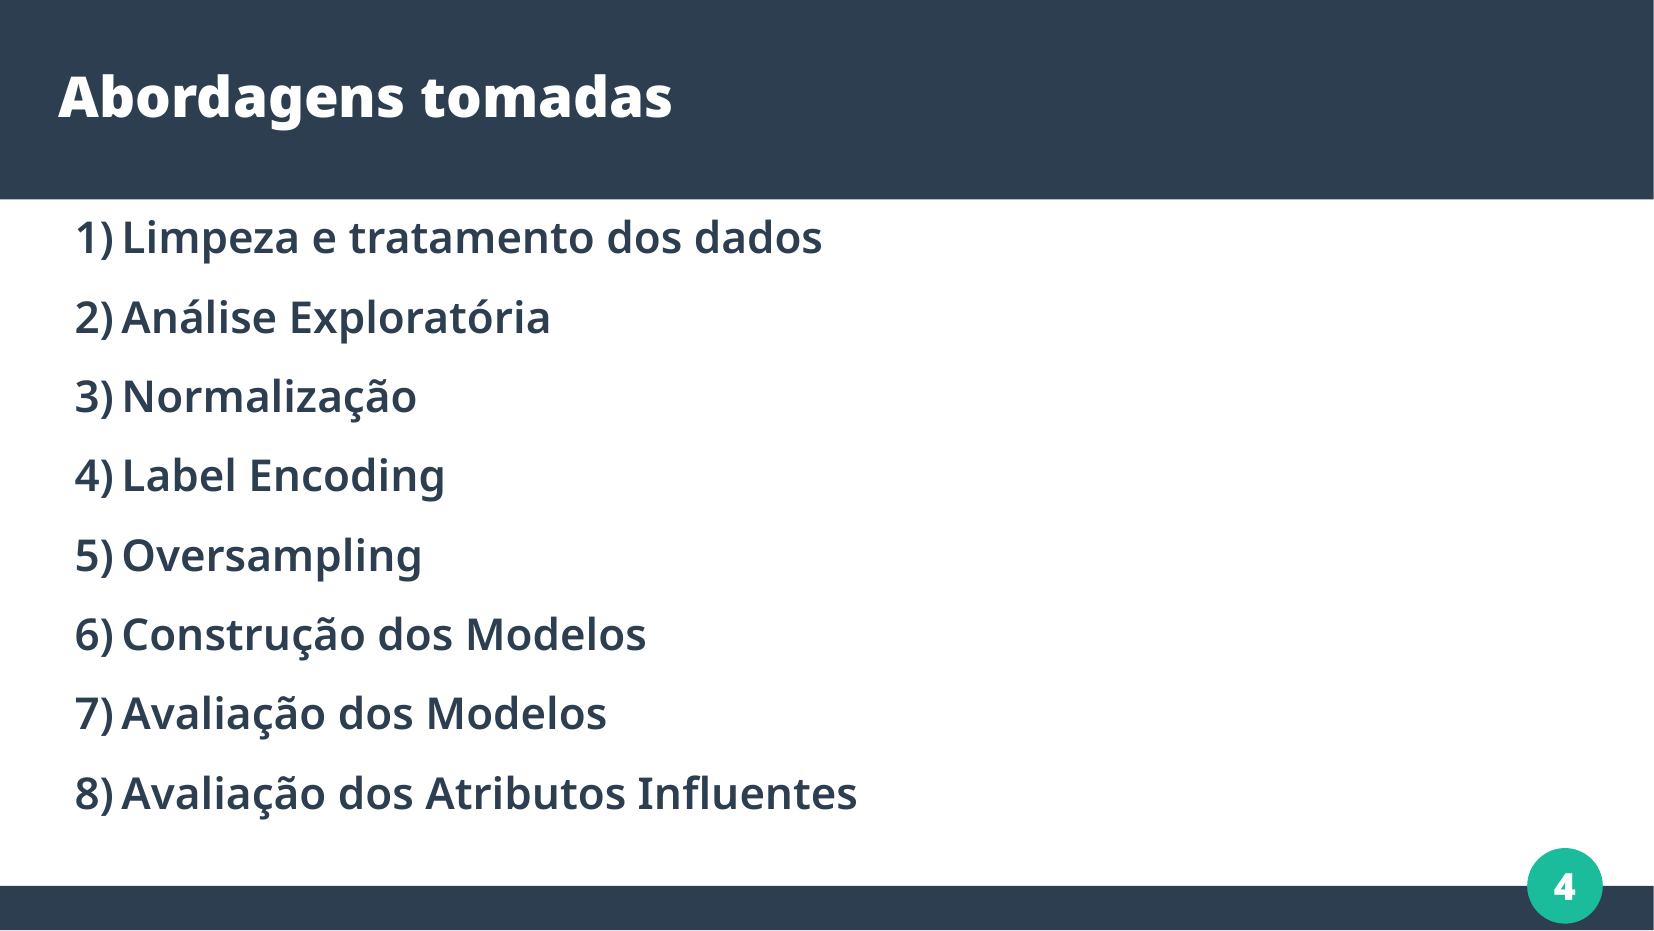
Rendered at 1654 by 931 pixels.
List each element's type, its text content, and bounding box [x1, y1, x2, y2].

list Limpeza e tratamento dos dados Análise Exploratória Normalização Label Encoding Oversampling Construção dos Modelos Avaliação dos Modelos Avaliação dos Atributos Influentes [59, 206, 1595, 827]
title Abordagens tomadas [59, 37, 1595, 155]
